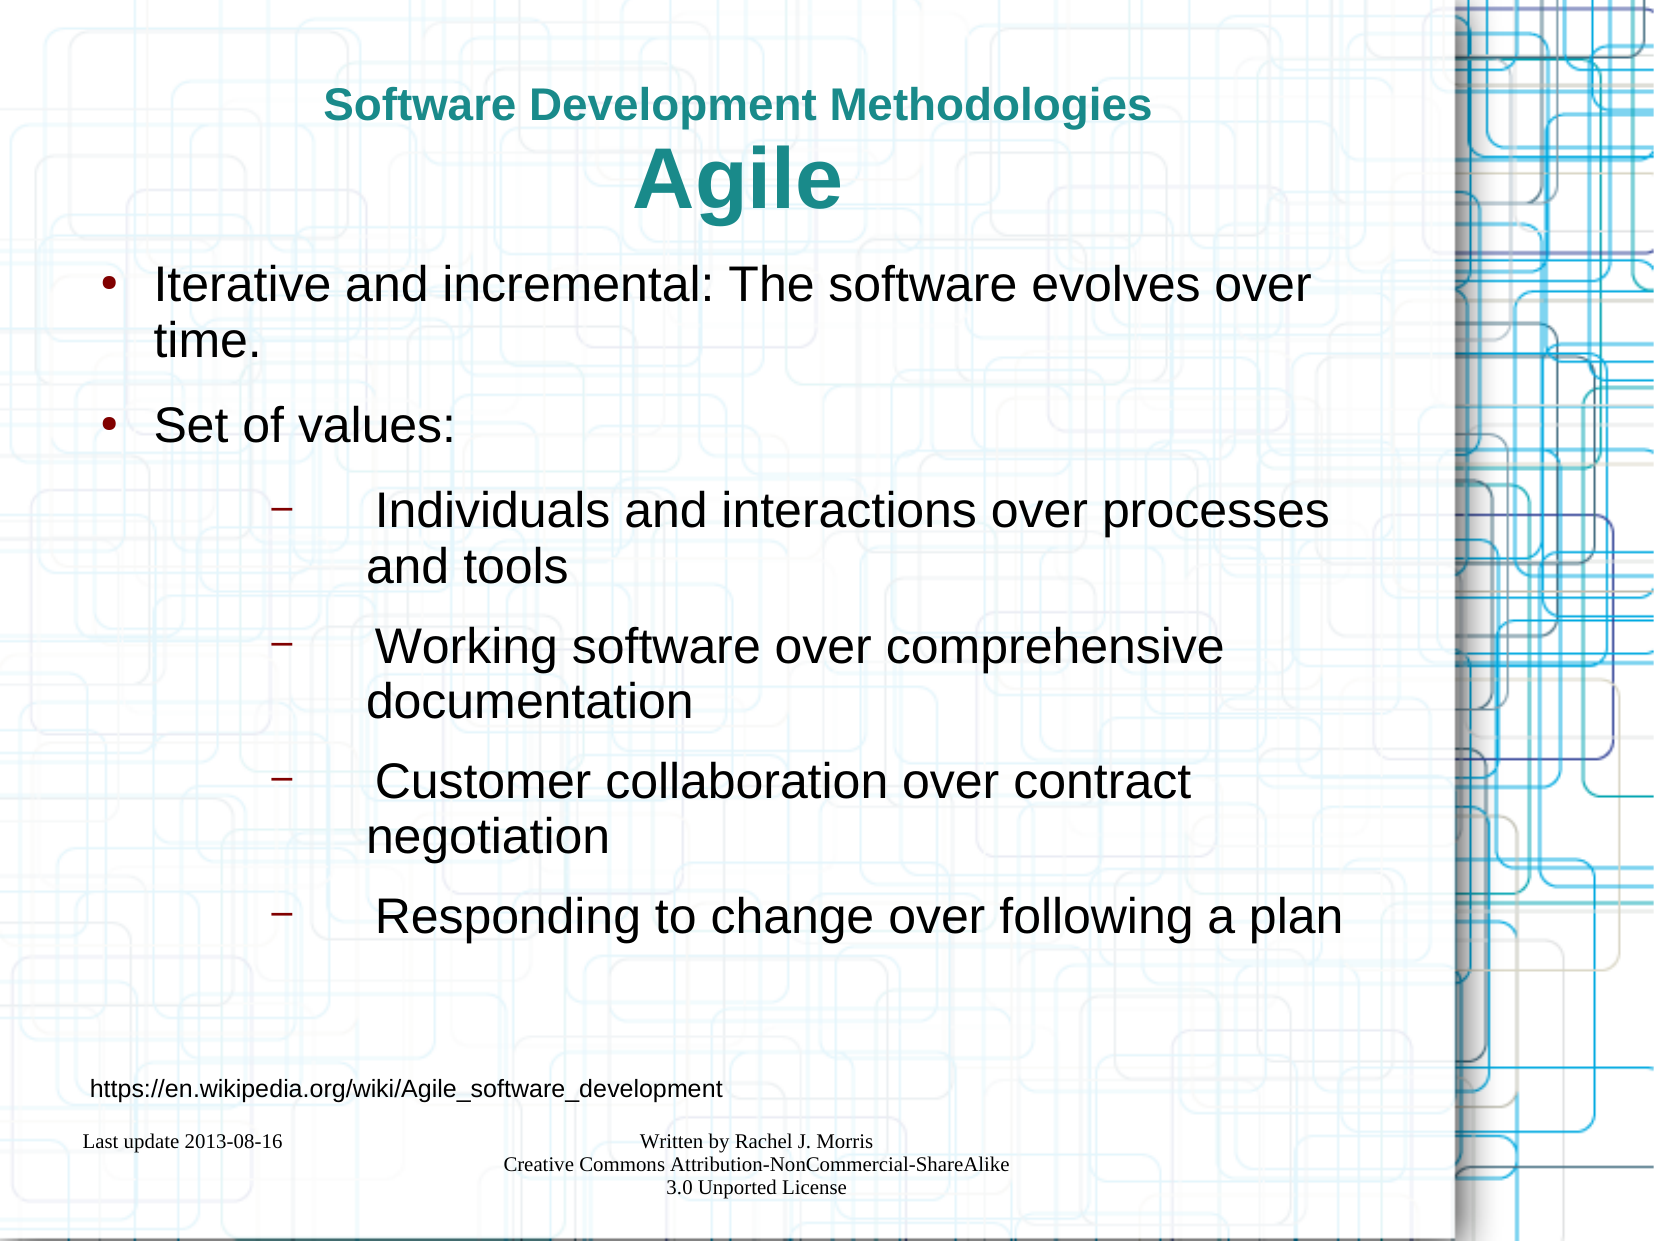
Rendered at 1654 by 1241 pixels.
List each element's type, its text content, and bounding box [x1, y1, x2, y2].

text_box https://en.wikipedia.org/wiki/Agile_software_development [75, 1067, 1396, 1111]
title Software Development Methodologies Agile [59, 49, 1418, 257]
picture [0, 0, 1654, 1241]
list Iterative and incremental: The software evolves over time. Set of values: Individuals and interactions over processes and tools Working software over comprehensive documentation Customer collaboration over contract negotiation Responding to change over following a plan [82, 256, 1418, 1010]
